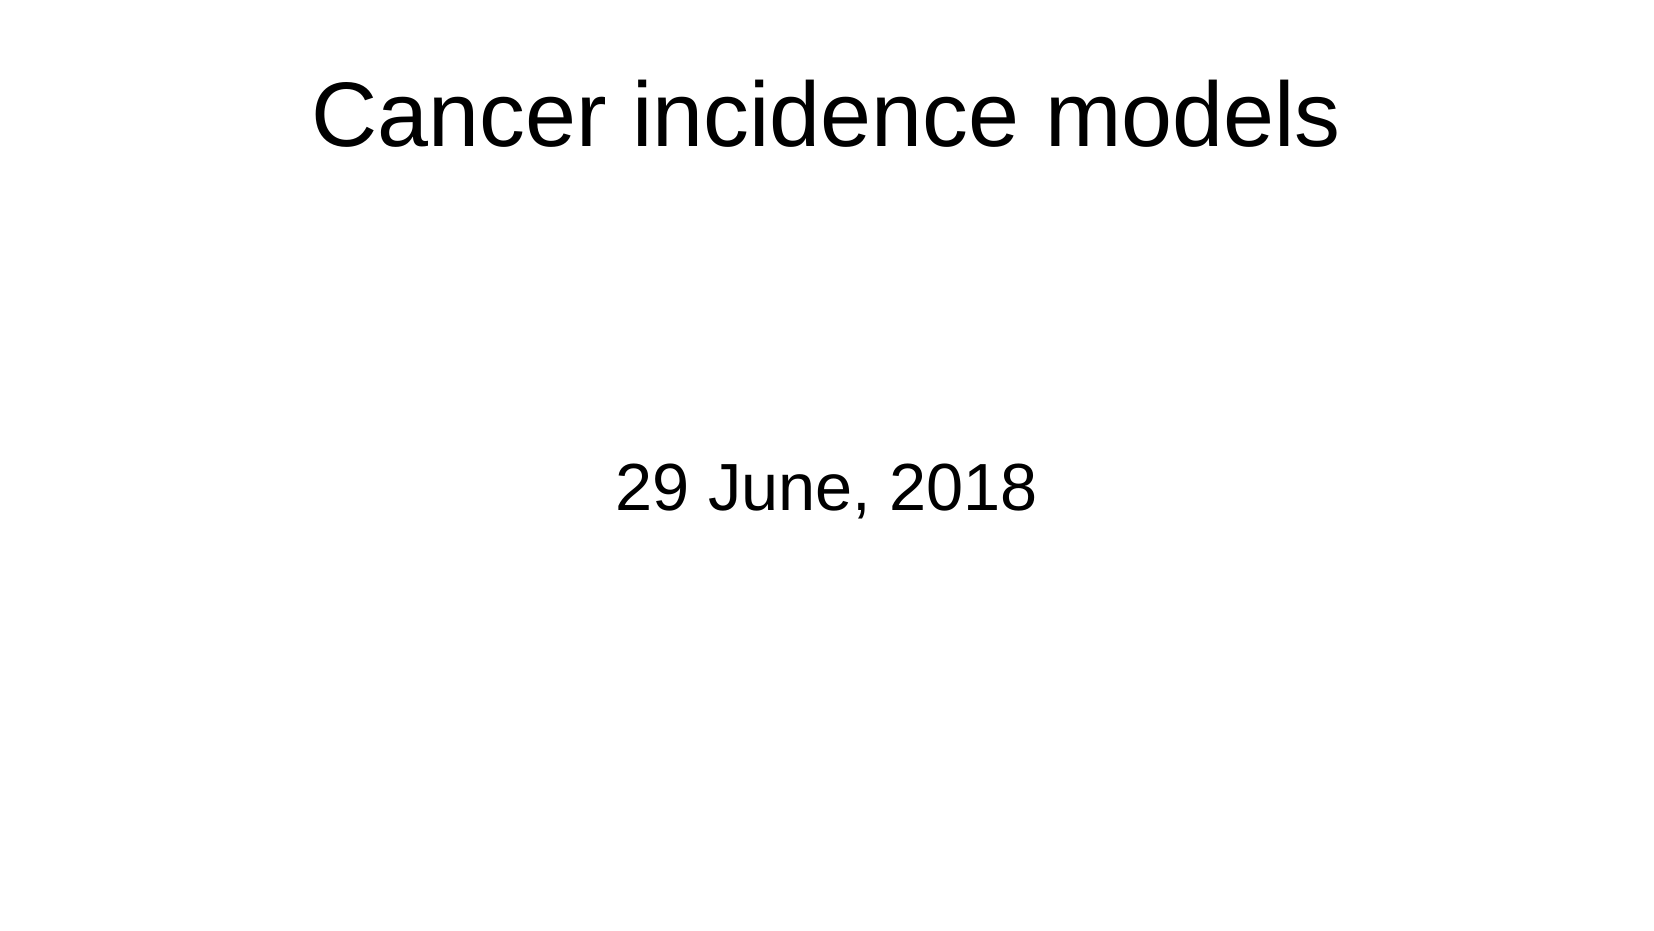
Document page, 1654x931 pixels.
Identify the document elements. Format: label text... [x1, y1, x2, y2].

subtitle 29 June, 2018 [82, 217, 1571, 758]
title Cancer incidence models [82, 37, 1571, 193]
